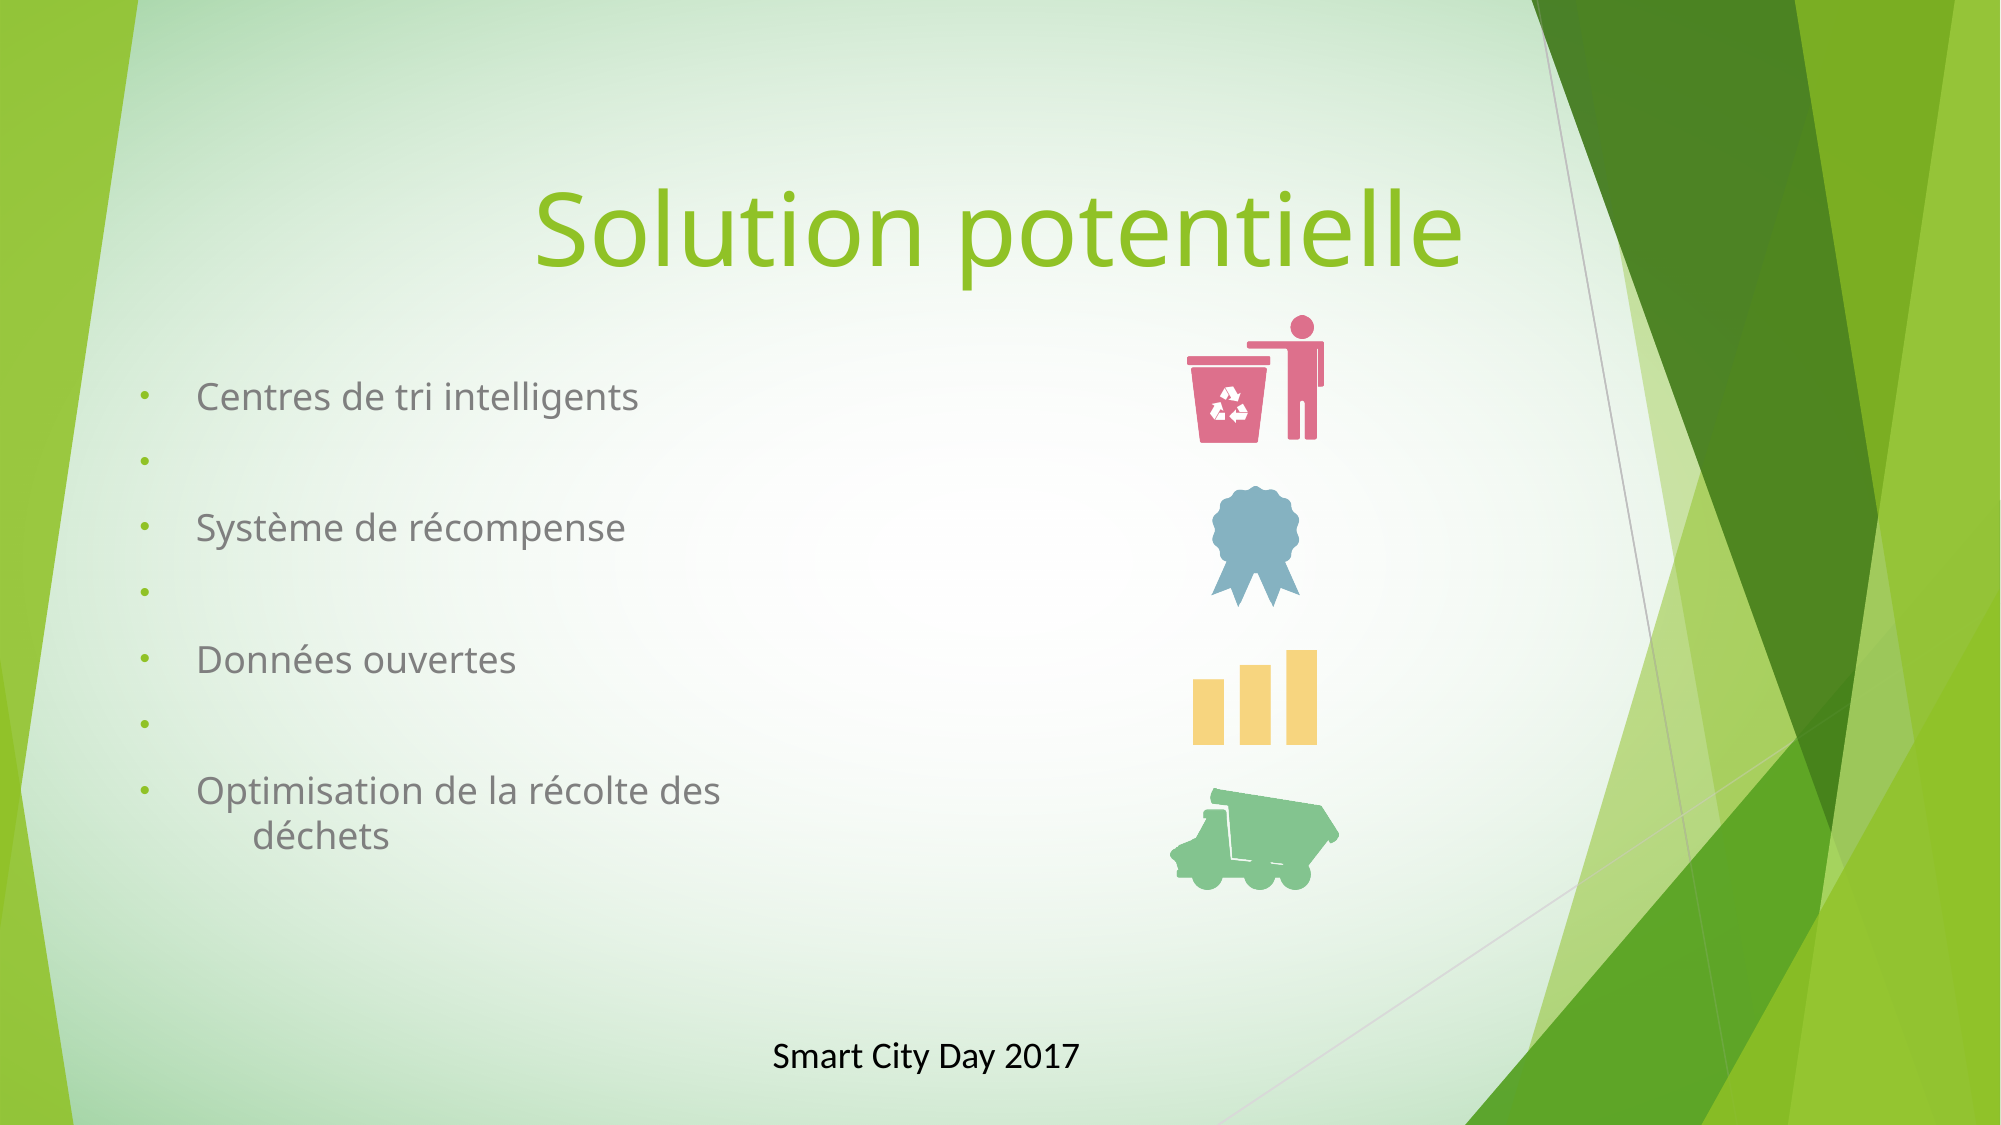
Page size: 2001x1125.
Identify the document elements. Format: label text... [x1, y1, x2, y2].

subtitle Centres de tri intelligents Système de récompense Données ouvertes Optimisation de la récolte des déchets [124, 364, 877, 1032]
picture [1187, 315, 1324, 443]
picture [1211, 486, 1300, 607]
picture [1170, 788, 1339, 890]
title Solution potentielle [249, 155, 1750, 295]
picture [1193, 650, 1317, 745]
text_box Smart City Day 2017 [757, 1023, 1167, 1125]
